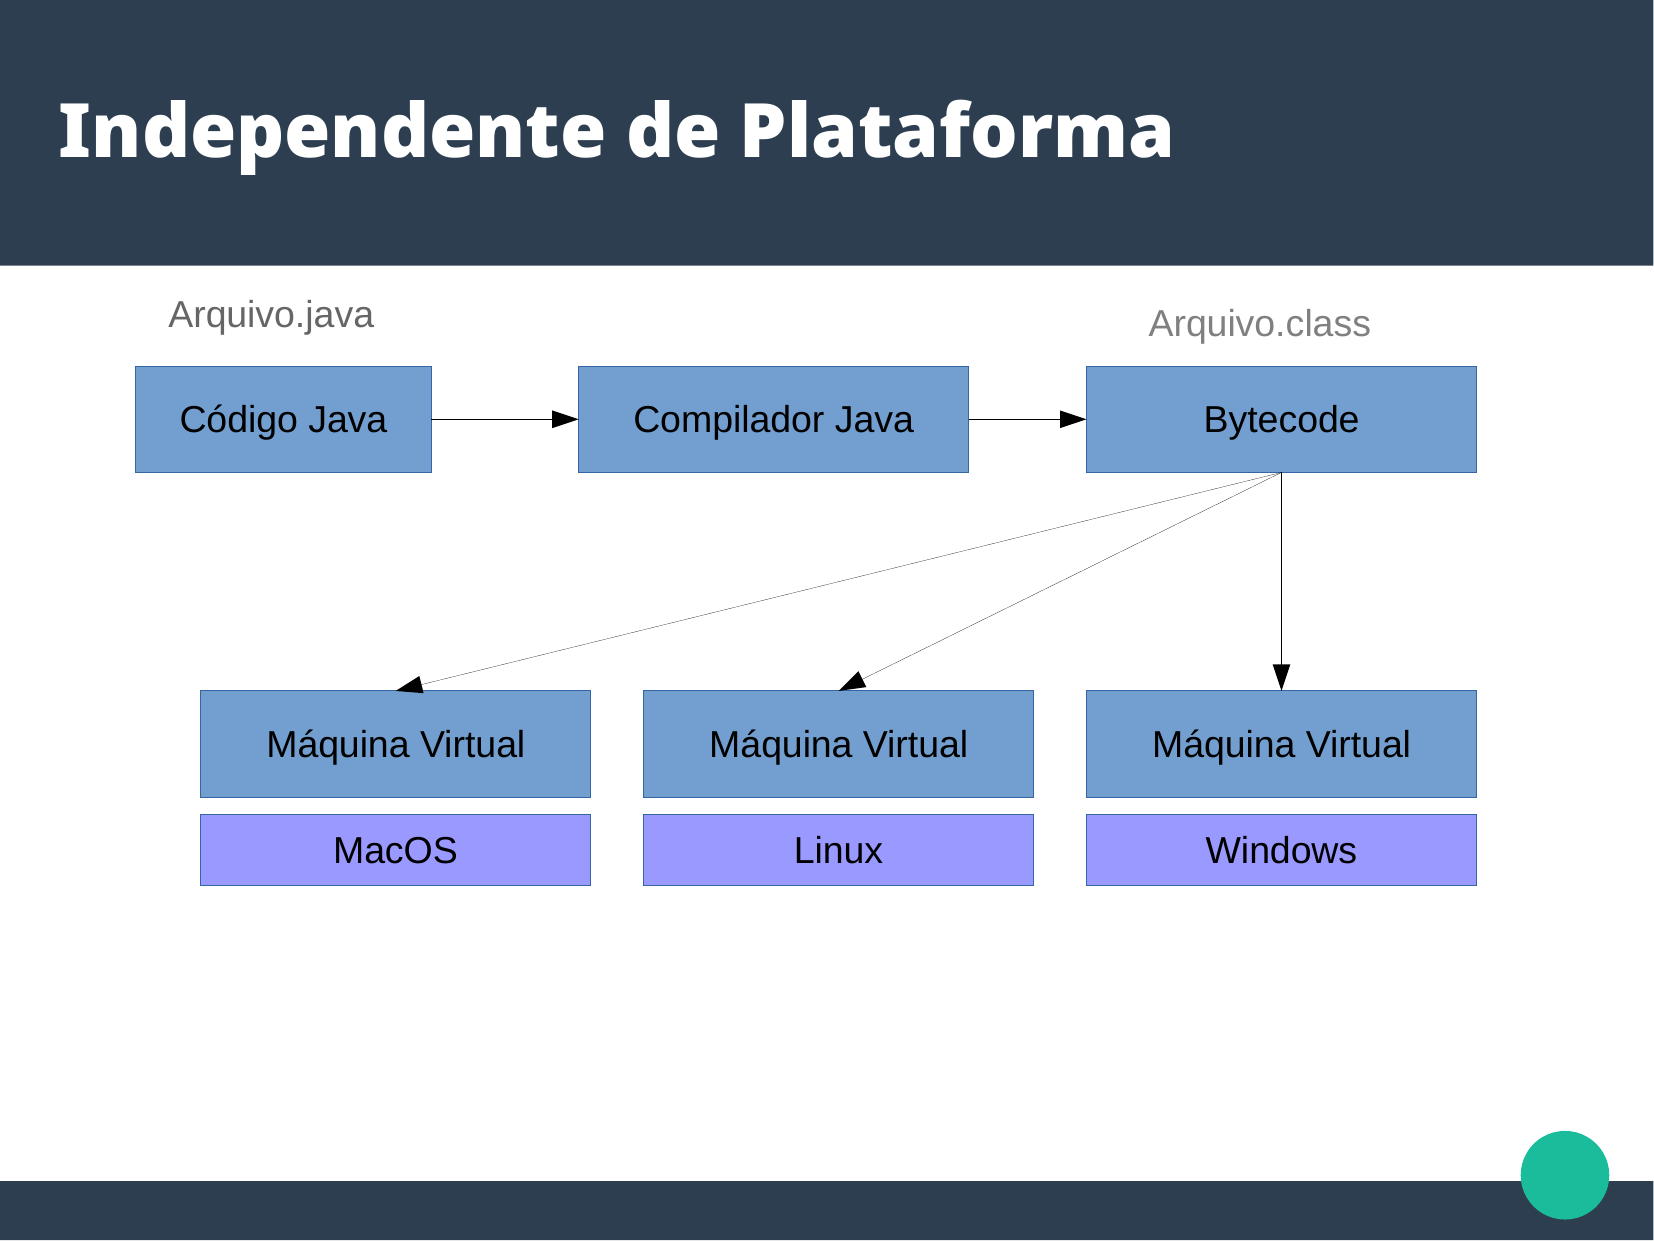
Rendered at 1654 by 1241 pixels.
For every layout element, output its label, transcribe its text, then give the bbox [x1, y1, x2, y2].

text_box Máquina Virtual [200, 690, 591, 798]
text_box Bytecode [1086, 366, 1477, 473]
text_box Máquina Virtual [1086, 690, 1477, 798]
text_box Arquivo.class [1133, 295, 1441, 353]
text_box Máquina Virtual [643, 690, 1034, 798]
text_box Windows [1086, 814, 1477, 886]
text_box Código Java [135, 366, 432, 473]
text_box MacOS [200, 814, 591, 886]
title Independente de Plataforma [59, 49, 1595, 207]
text_box Compilador Java [578, 366, 969, 473]
text_box Arquivo.java [153, 285, 461, 343]
text_box Linux [643, 814, 1034, 886]
